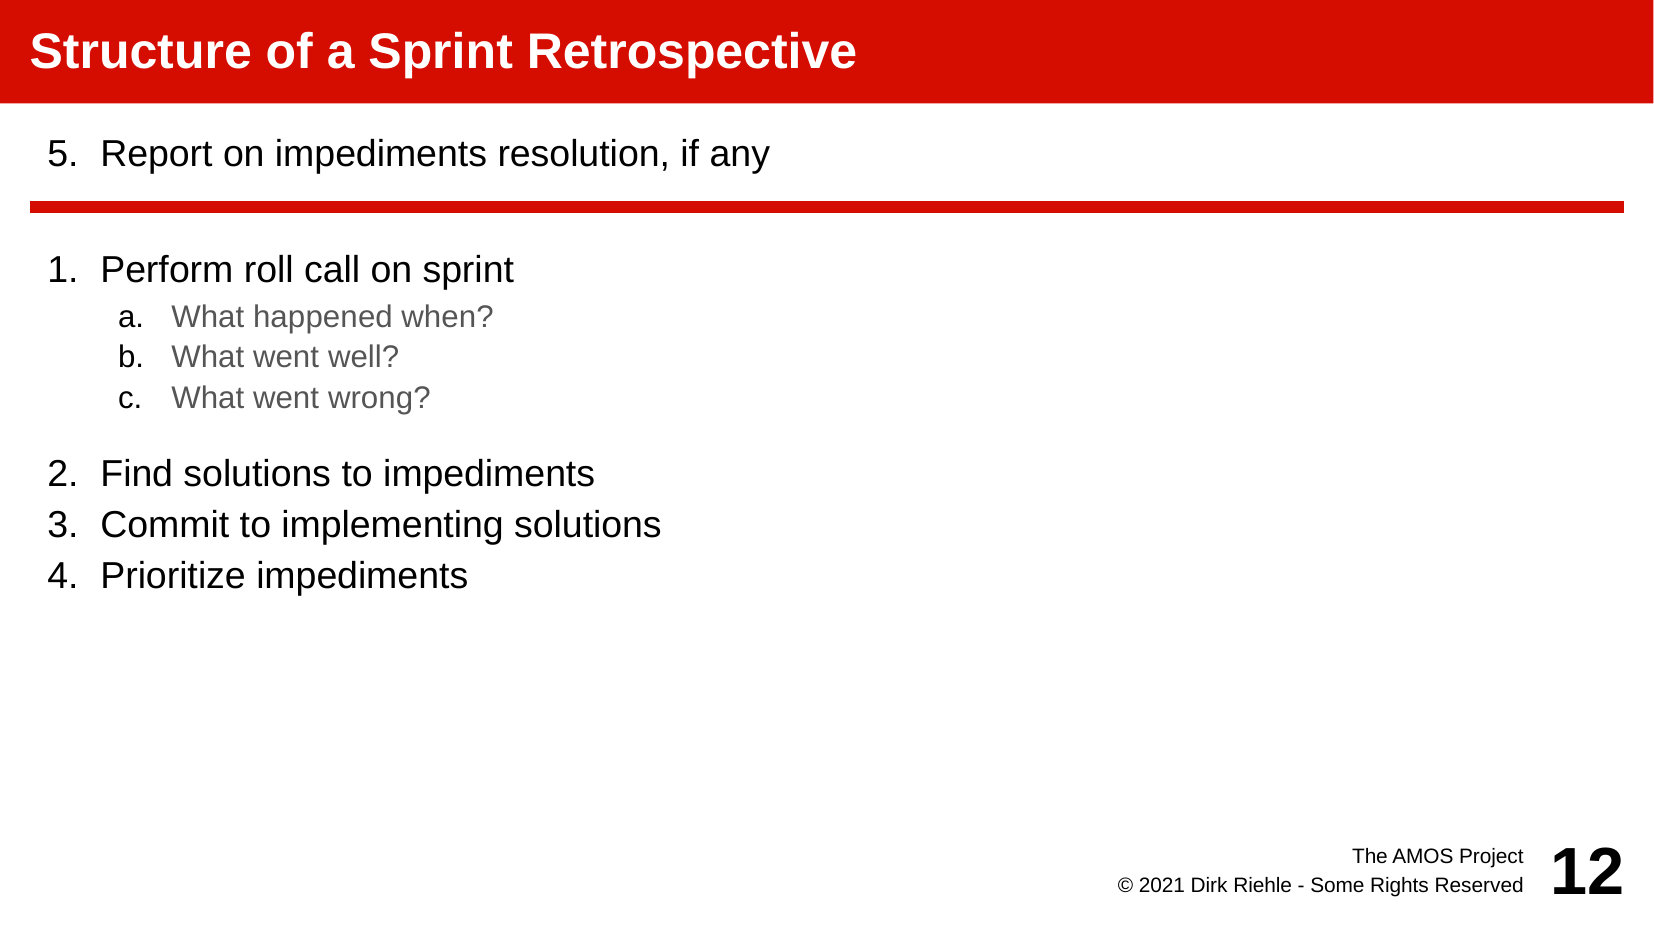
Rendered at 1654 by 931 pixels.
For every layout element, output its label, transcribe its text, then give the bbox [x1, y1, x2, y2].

list Perform roll call on sprint What happened when? What went well? What went wrong? Find solutions to impediments Commit to implementing solutions Prioritize impediments [29, 251, 1625, 798]
title Structure of a Sprint Retrospective [0, 0, 1654, 104]
list Report on impediments resolution, if any [29, 132, 1625, 251]
